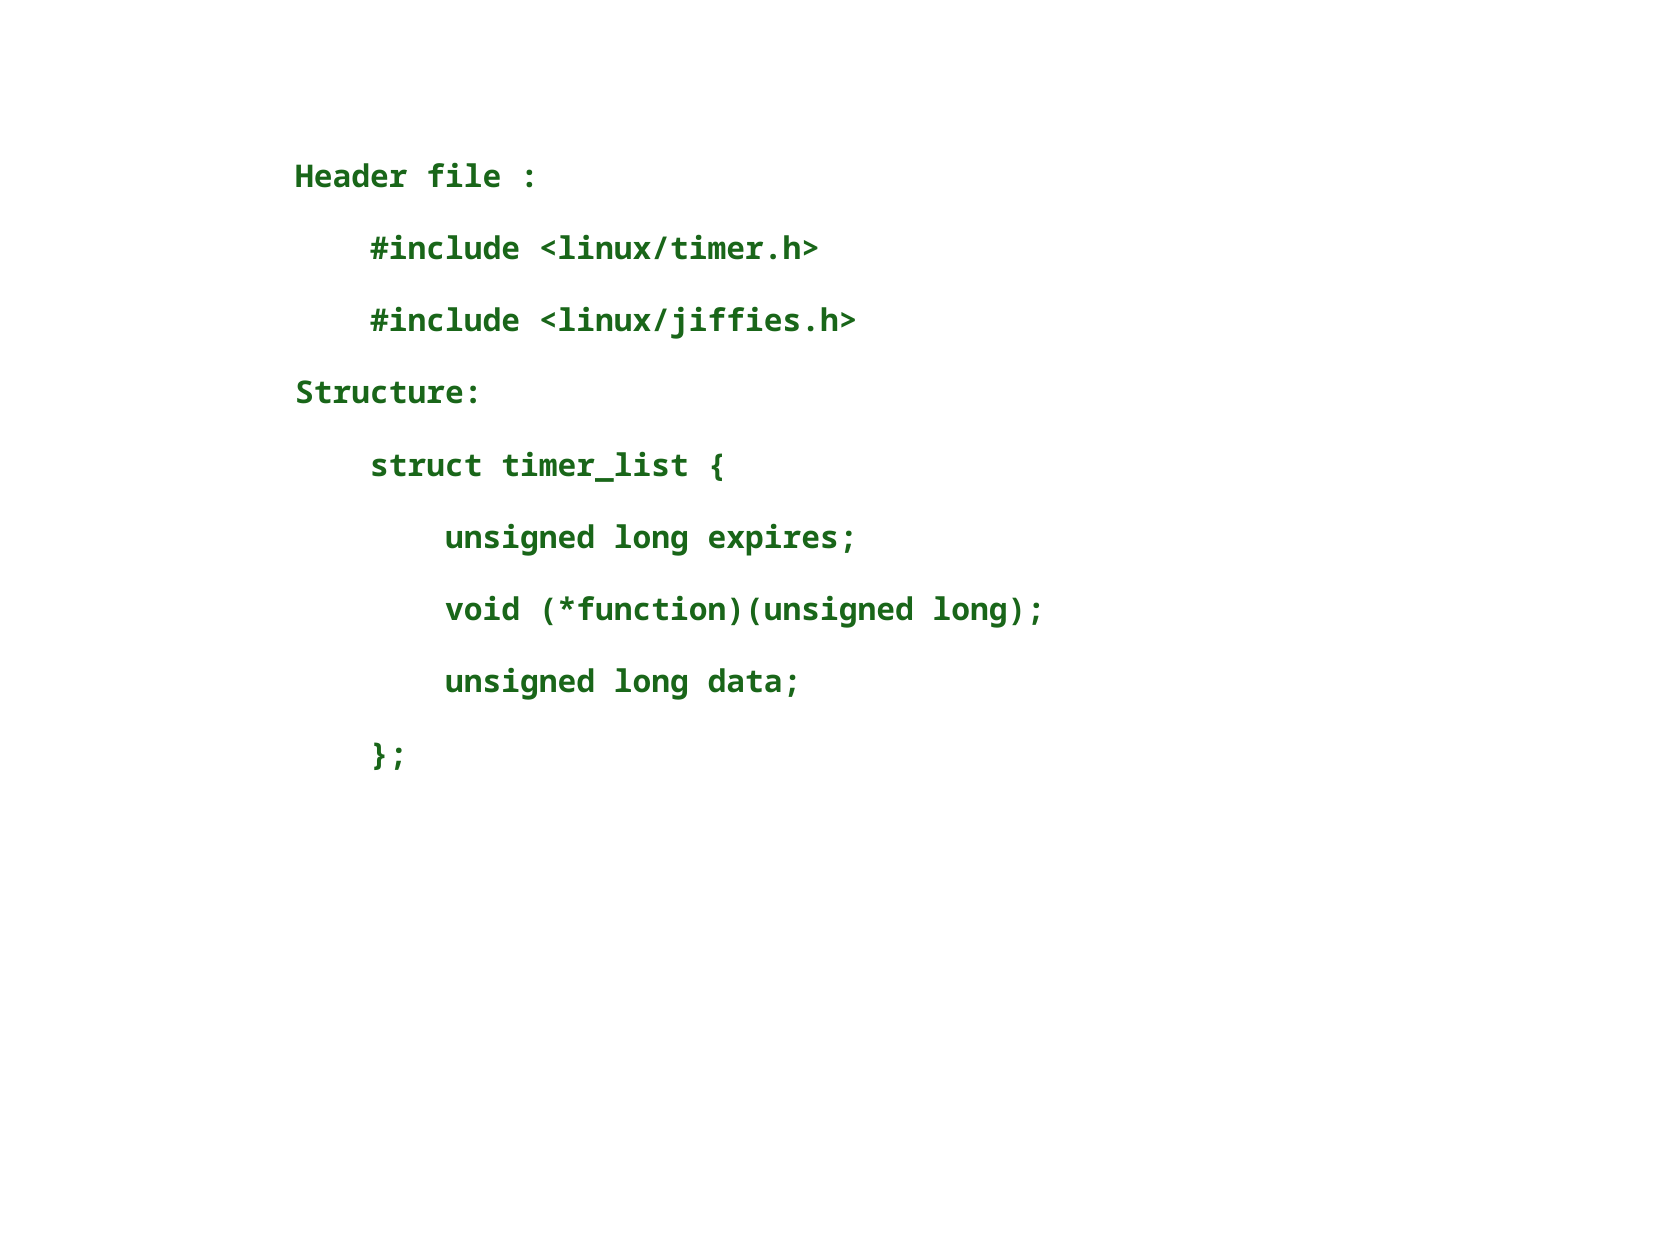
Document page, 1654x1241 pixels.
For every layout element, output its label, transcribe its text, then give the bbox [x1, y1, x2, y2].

list Header file : #include <linux/timer.h> #include <linux/jiffies.h> Structure: struct timer_list { unsigned long expires; void (*function)(unsigned long); unsigned long data; }; [295, 153, 1559, 1134]
